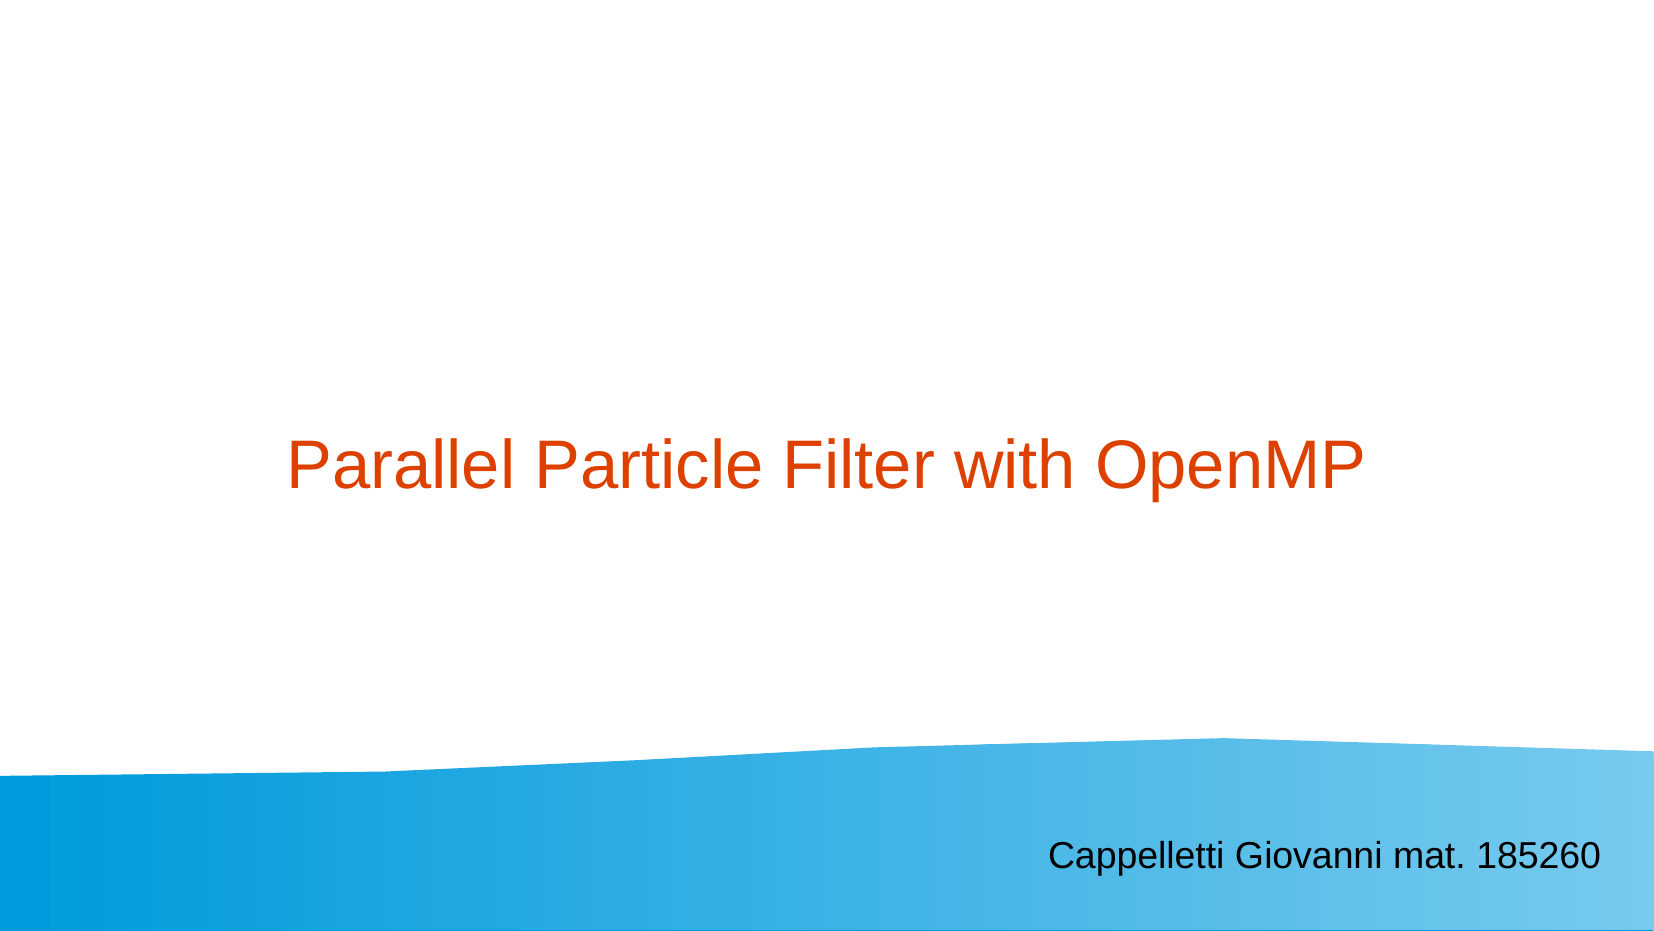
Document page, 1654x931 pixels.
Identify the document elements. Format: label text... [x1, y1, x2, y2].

title Parallel Particle Filter with OpenMP [88, 376, 1565, 554]
text_box Cappelletti Giovanni mat. 185260 [1033, 826, 1625, 886]
